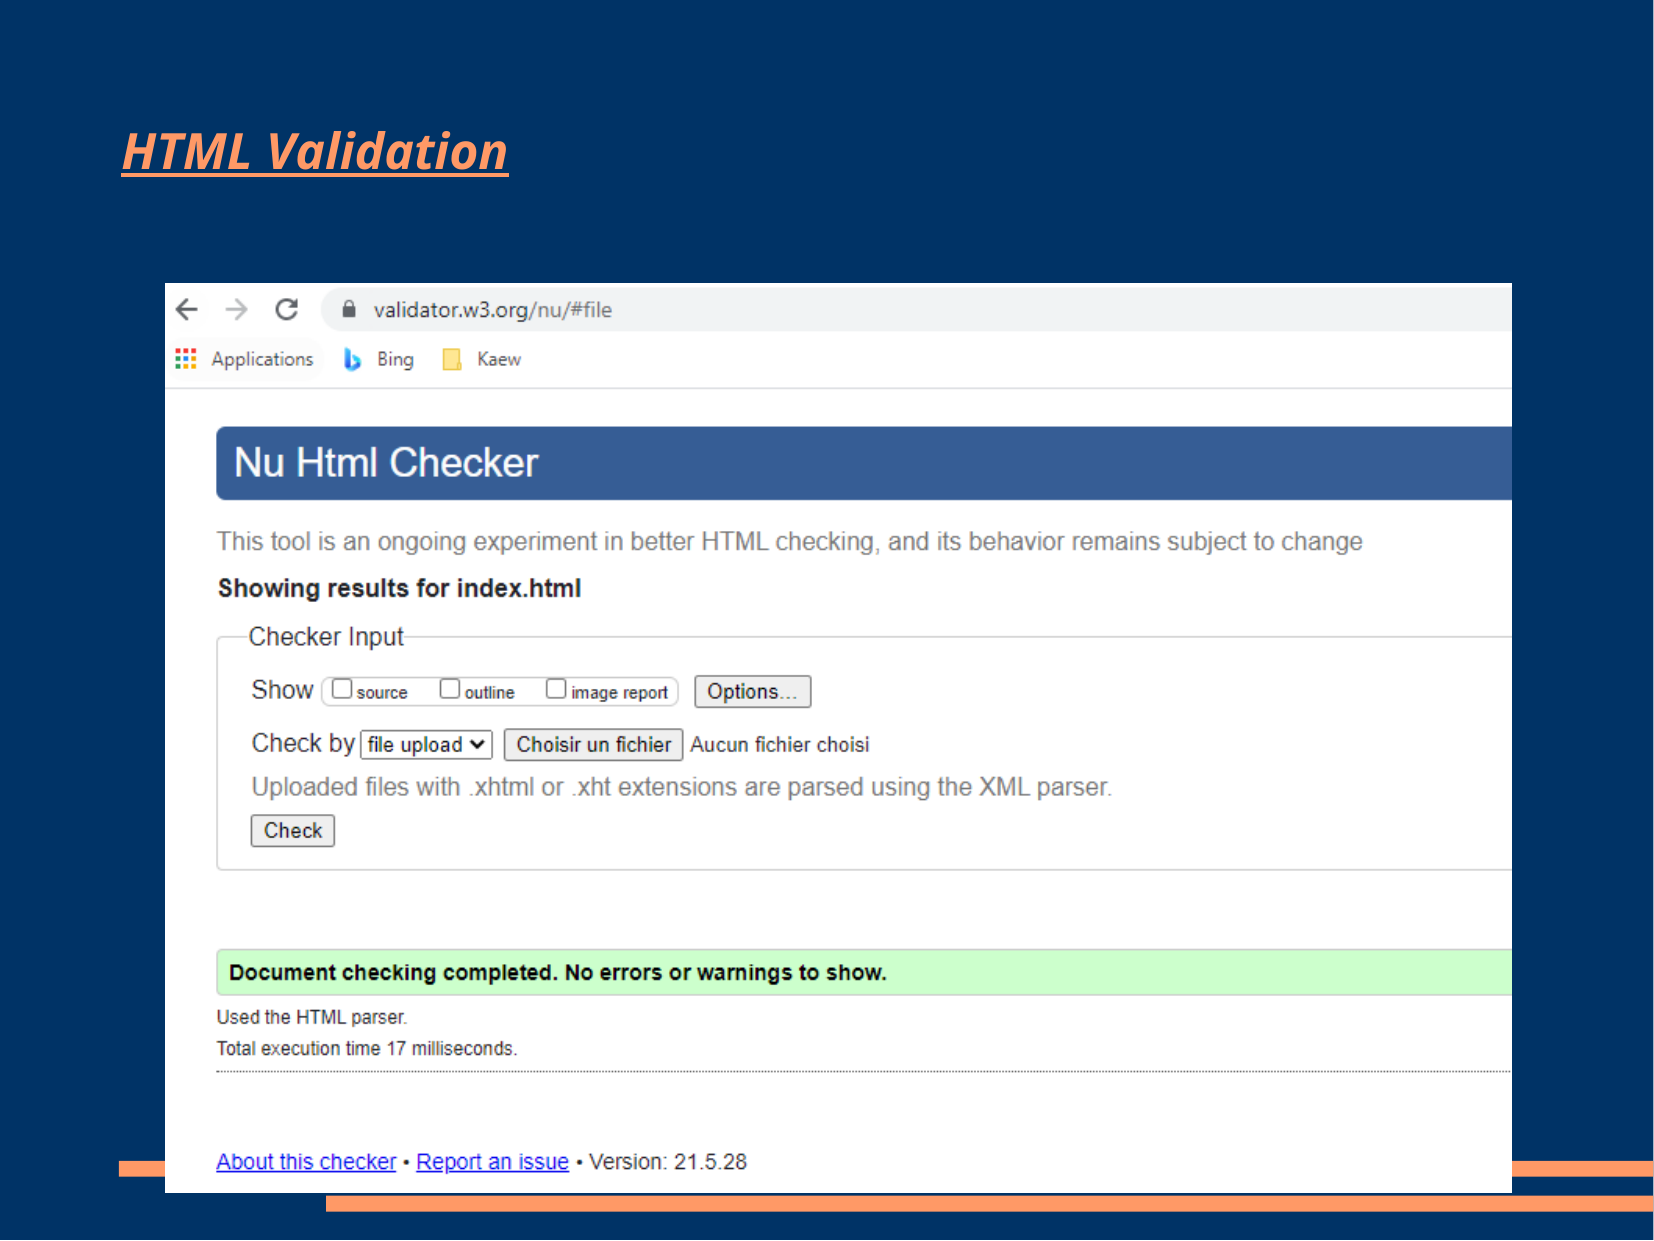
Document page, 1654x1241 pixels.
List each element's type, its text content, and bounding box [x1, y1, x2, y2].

title HTML Validation [121, 46, 1534, 254]
picture [165, 283, 1512, 1193]
